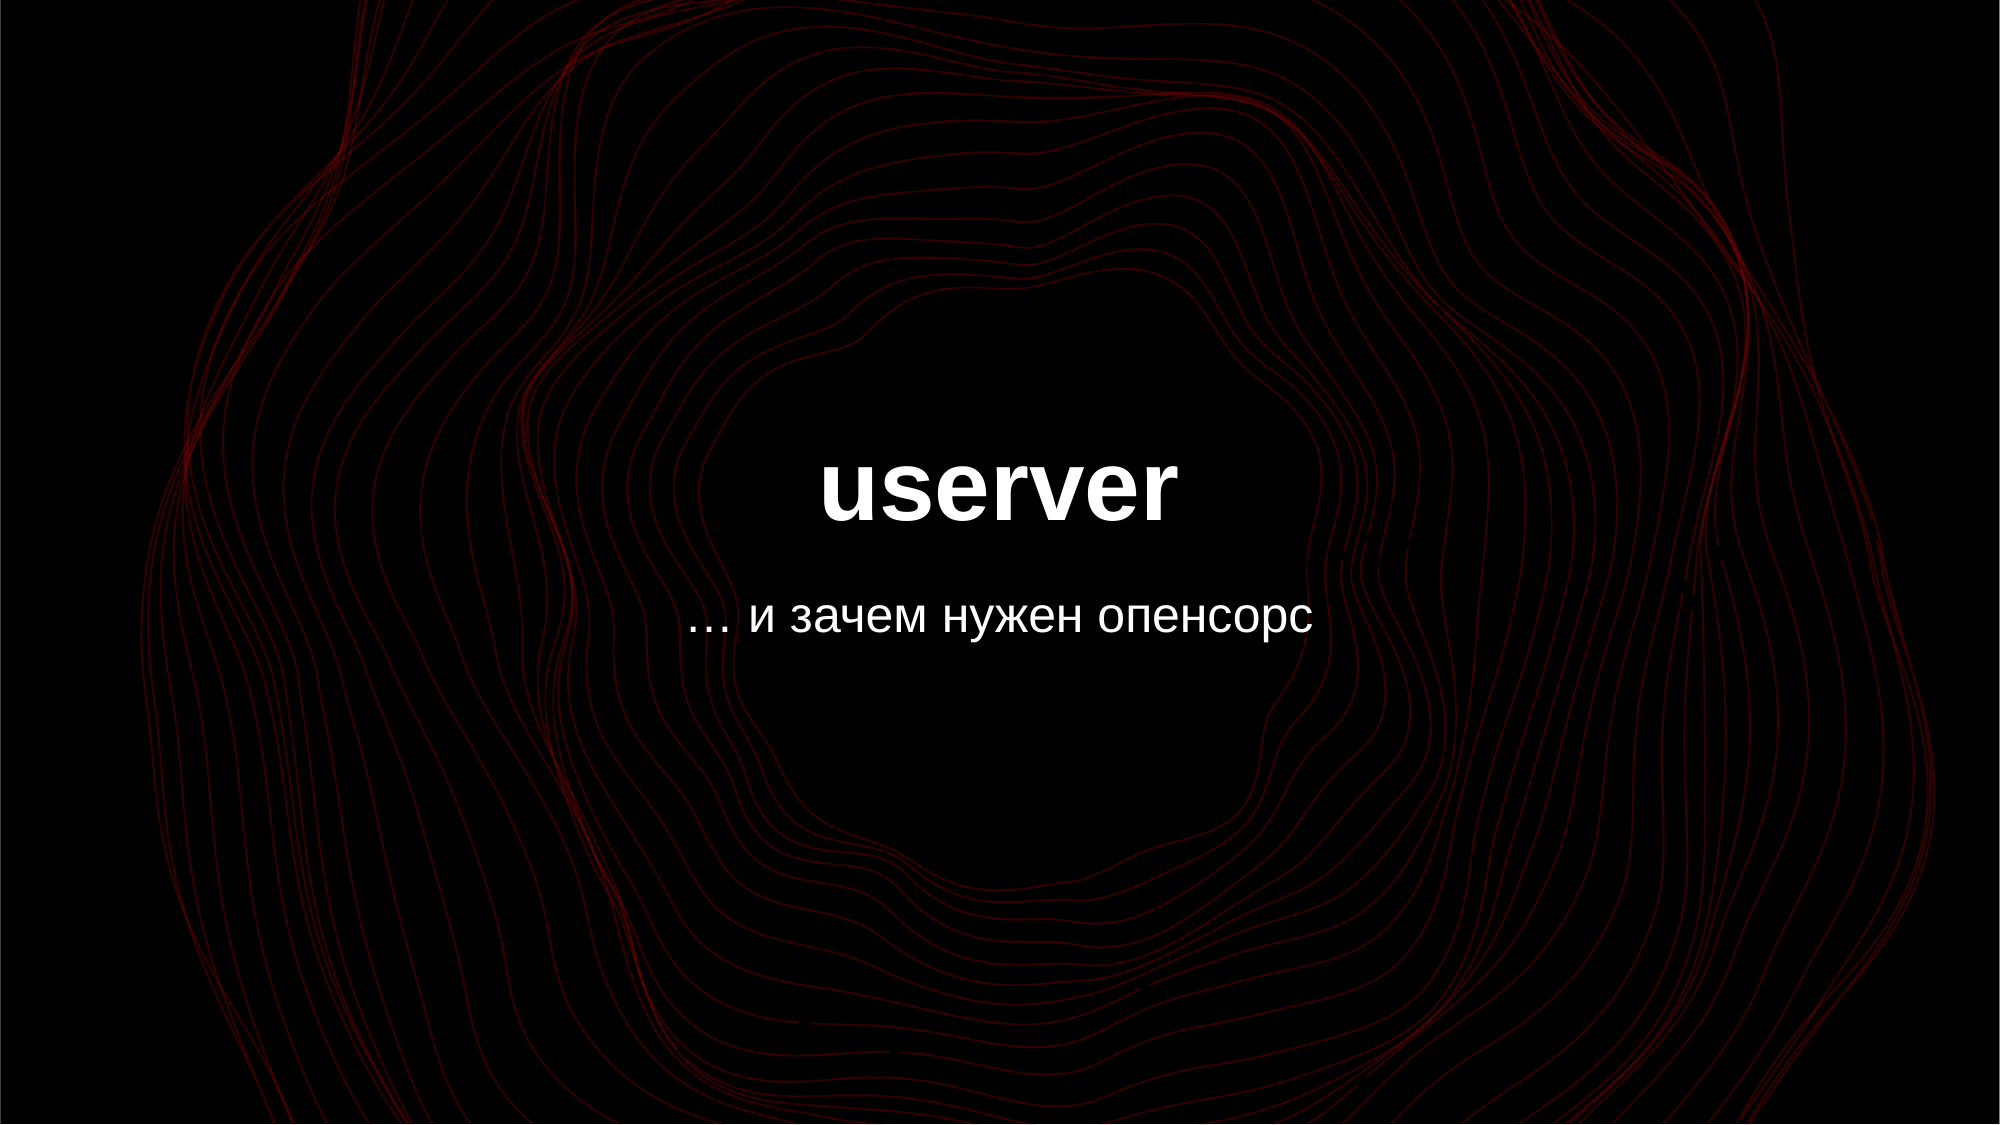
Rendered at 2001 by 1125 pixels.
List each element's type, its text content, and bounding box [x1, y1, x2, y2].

picture [0, 0, 2001, 1125]
list … и зачем нужен опенсорс [136, 582, 1862, 819]
title userver [136, 431, 1862, 543]
